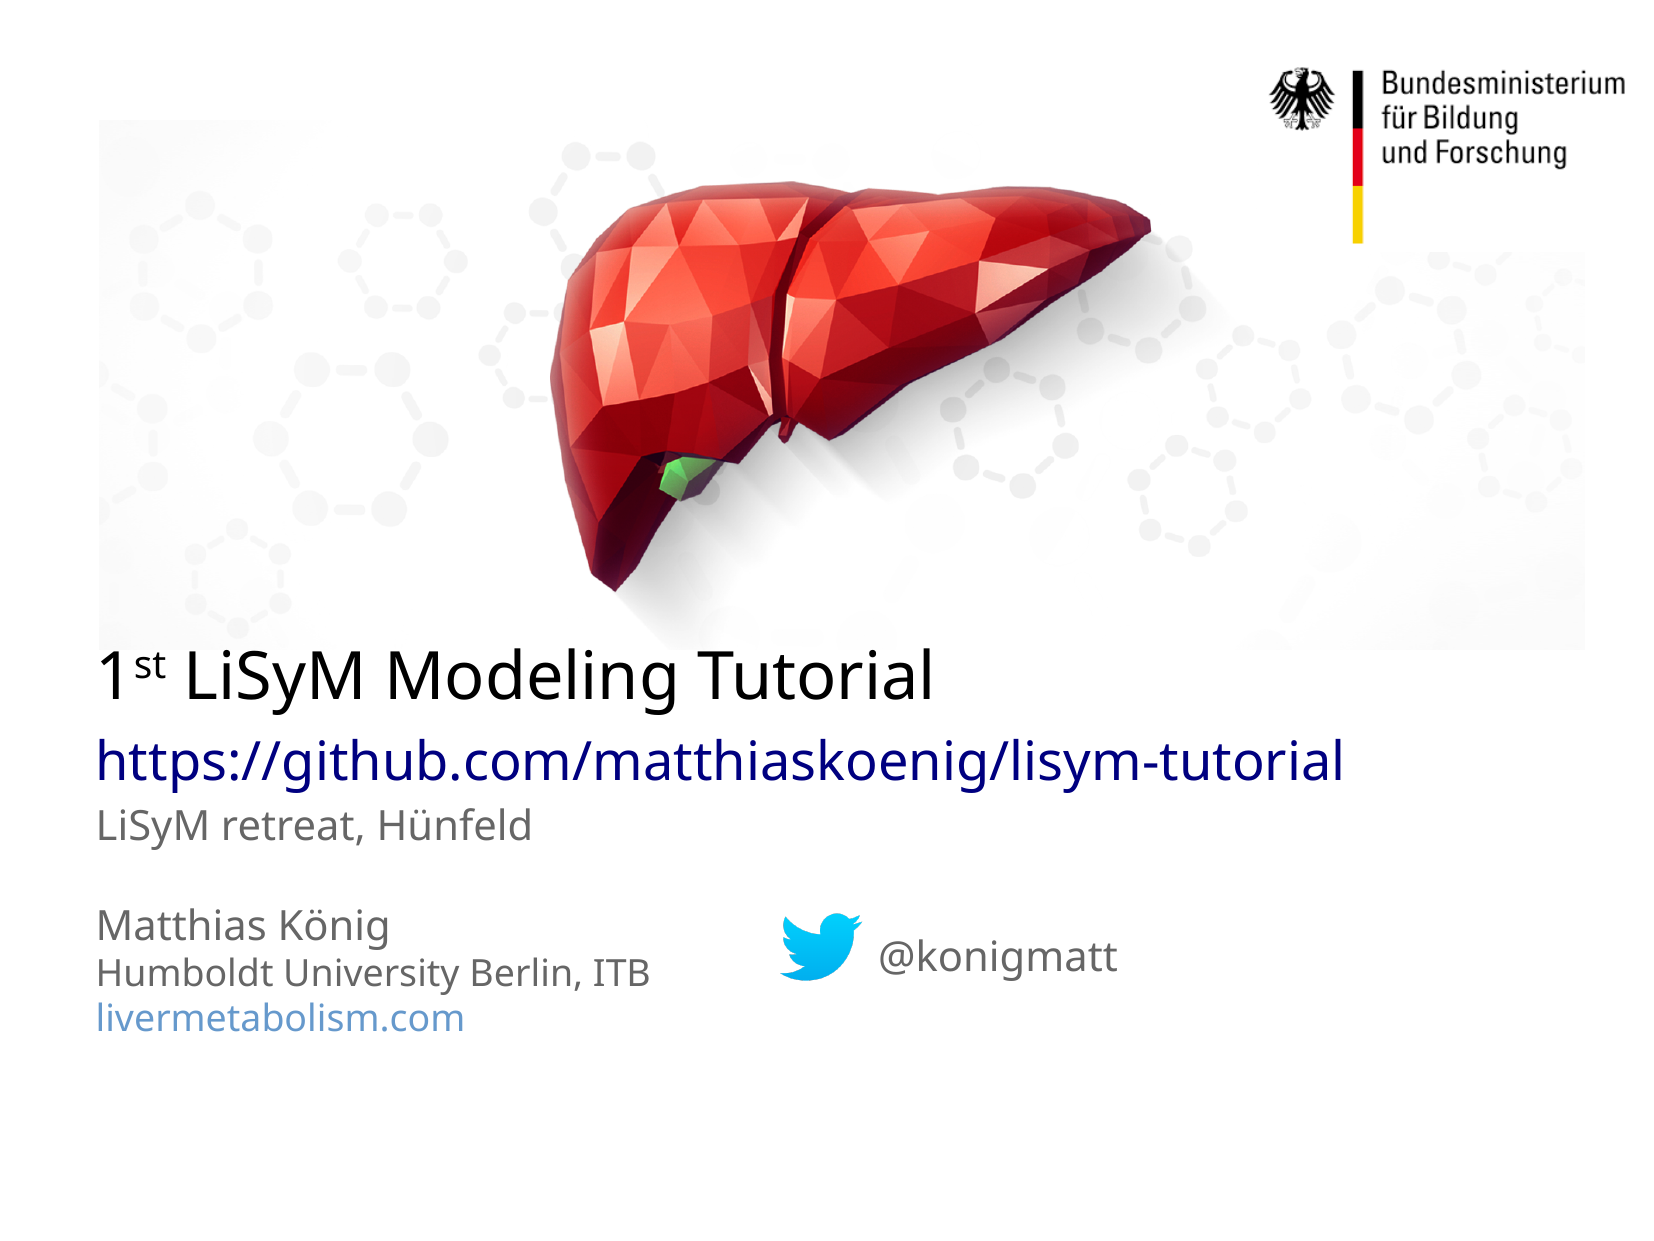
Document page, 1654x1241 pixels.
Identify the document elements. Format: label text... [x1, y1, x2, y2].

text_box @konigmatt [863, 919, 1206, 1045]
picture [773, 899, 869, 995]
text_box 1st LiSyM Modeling Tutorial https://github.com/matthiaskoenig/lisym-tutorial [80, 626, 1573, 971]
picture [99, 59, 1633, 650]
text_box LiSyM retreat, Hünfeld Matthias König Humboldt University Berlin, ITB livermetabolism.com [80, 791, 1542, 1137]
